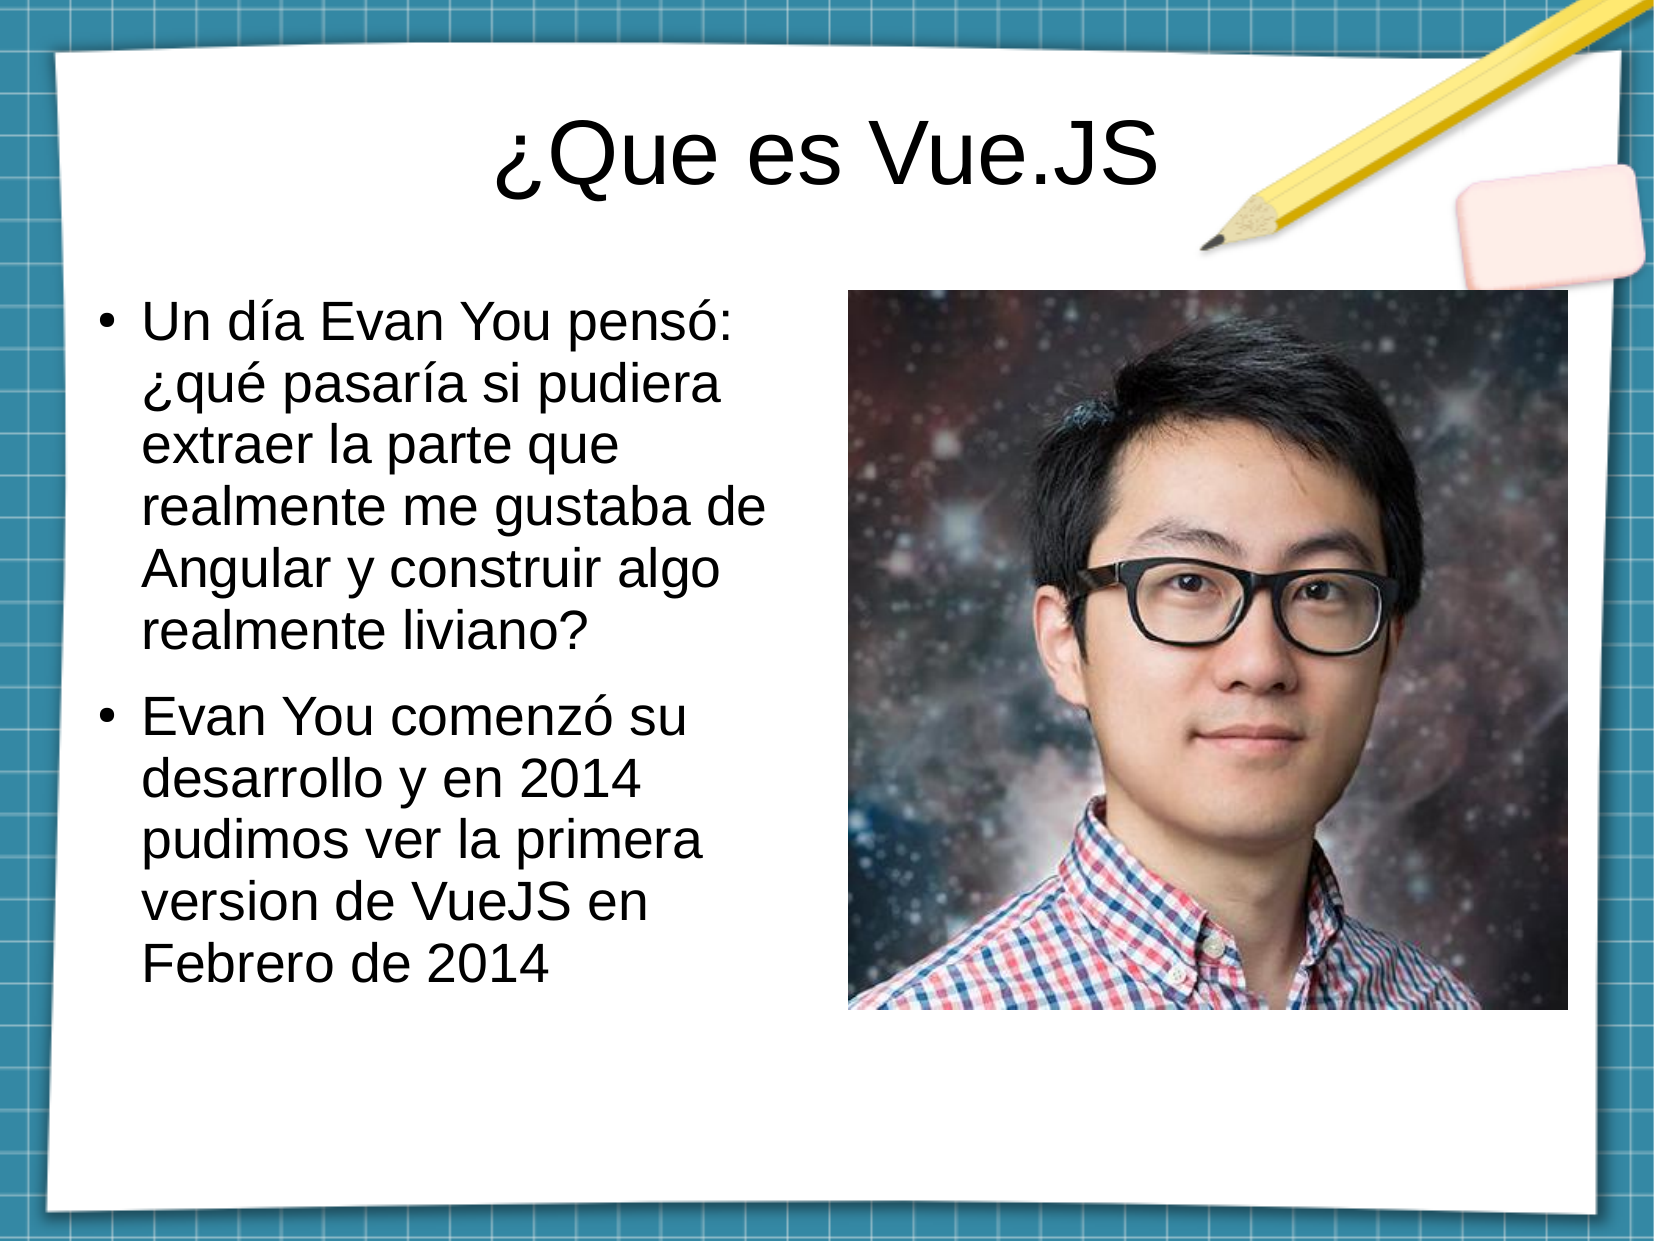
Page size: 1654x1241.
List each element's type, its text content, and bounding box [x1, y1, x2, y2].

list Un día Evan You pensó: ¿qué pasaría si pudiera extraer la parte que realmente me gustaba de Angular y construir algo realmente liviano? Evan You comenzó su desarrollo y en 2014 pudimos ver la primera version de VueJS en Febrero de 2014 [82, 290, 809, 1010]
title ¿Que es Vue.JS [82, 49, 1571, 257]
picture [0, 0, 1654, 1241]
